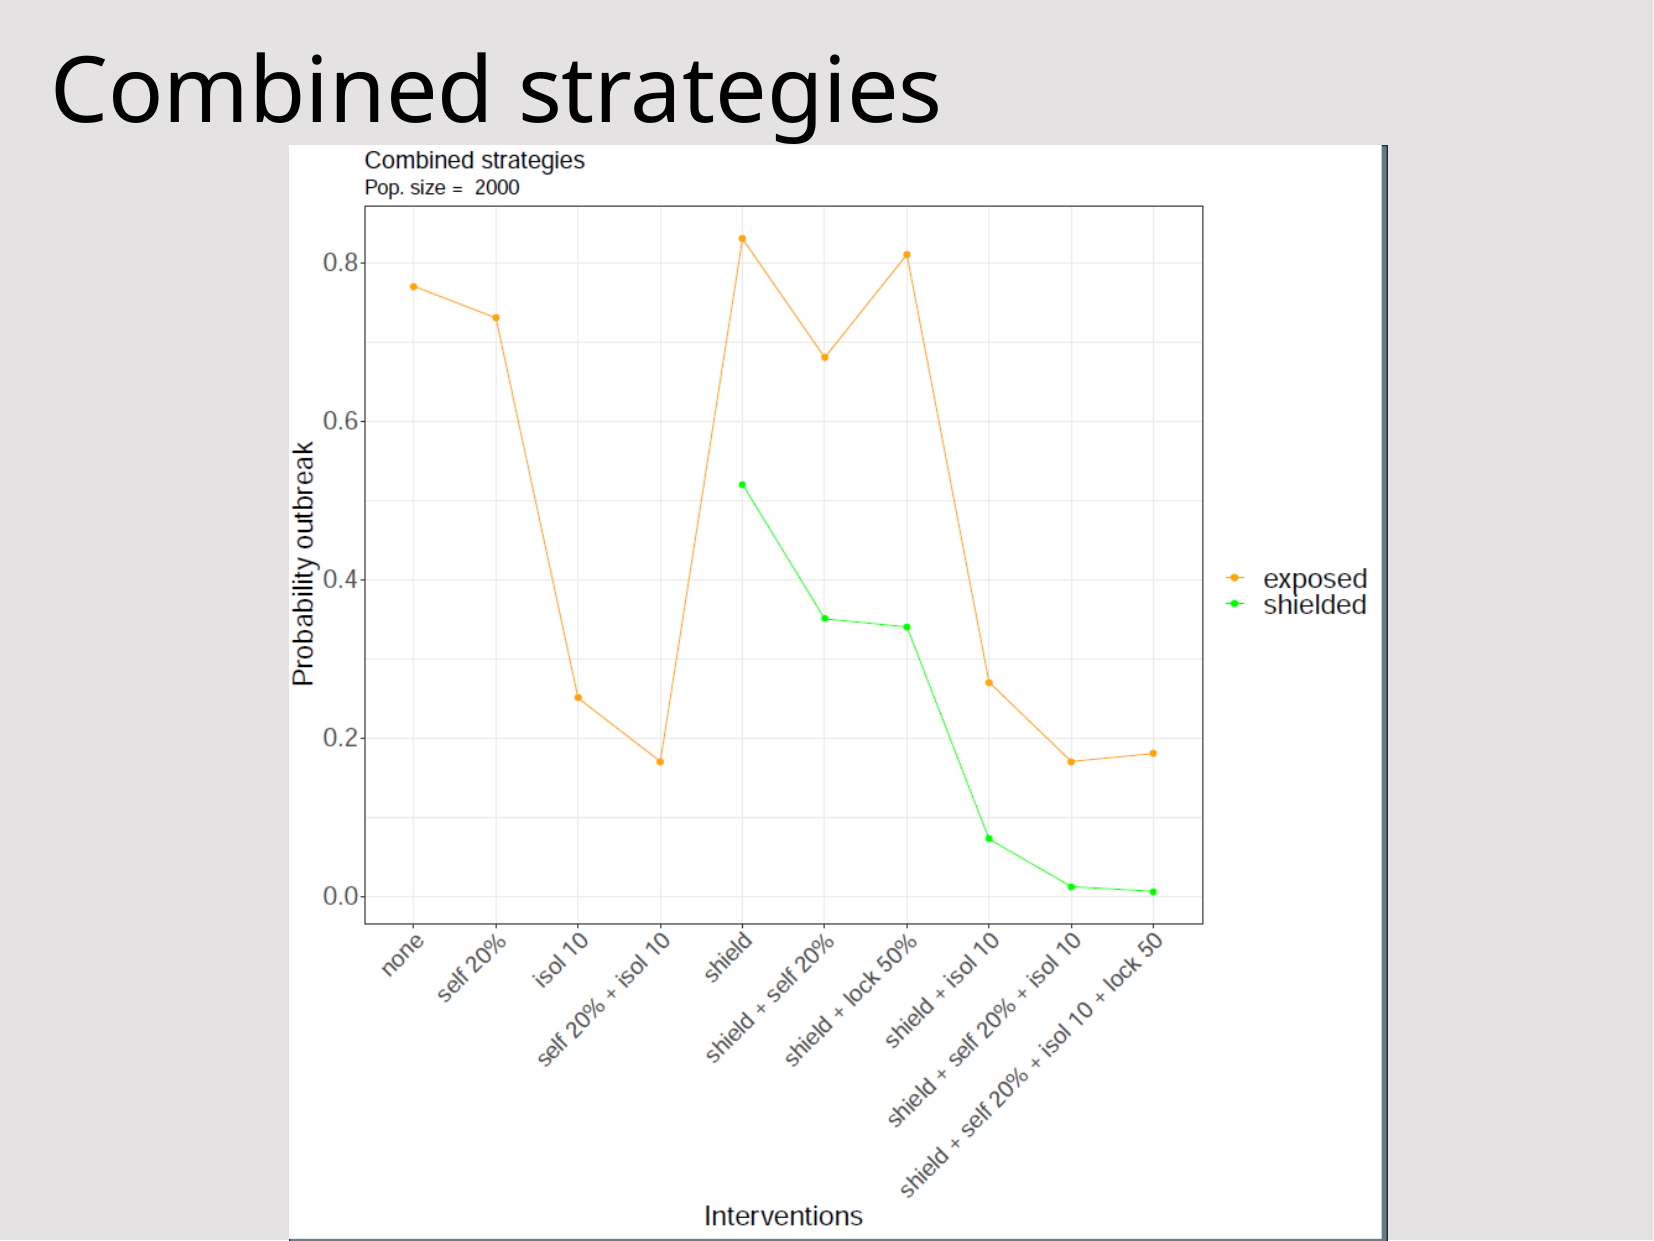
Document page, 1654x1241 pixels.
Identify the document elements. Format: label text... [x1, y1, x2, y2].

picture [289, 145, 1388, 1241]
text_box Combined strategies [35, 16, 1595, 166]
